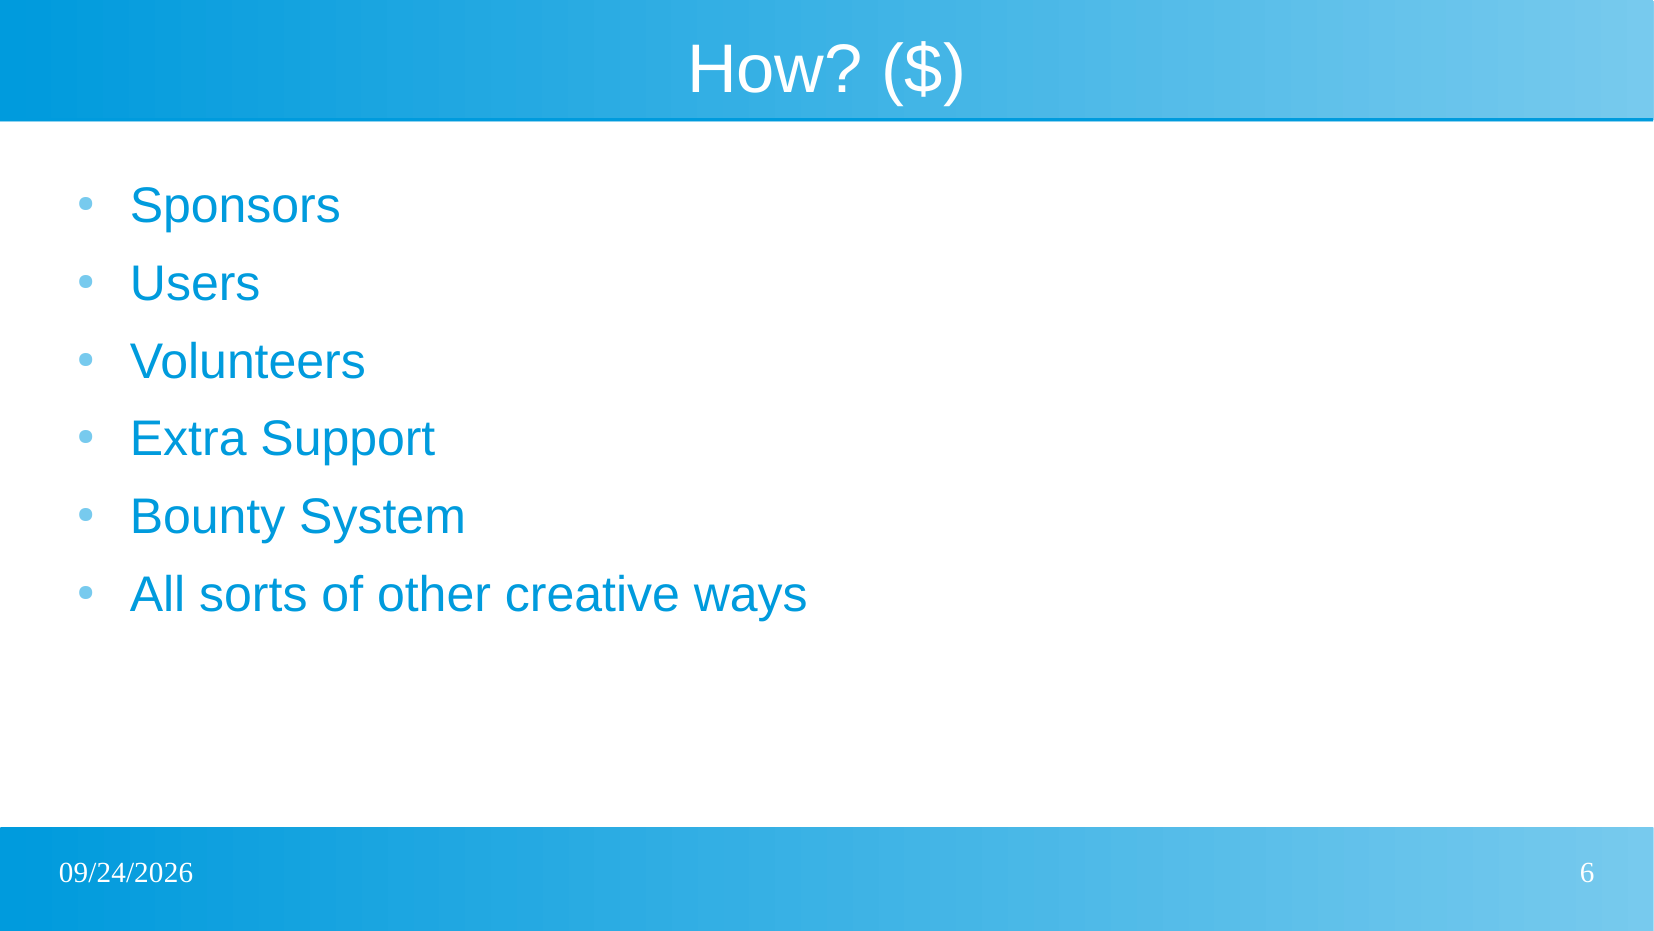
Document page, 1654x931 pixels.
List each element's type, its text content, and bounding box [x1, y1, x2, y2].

title How? ($) [59, 29, 1595, 108]
list Sponsors Users Volunteers Extra Support Bounty System All sorts of other creative ways [59, 177, 1595, 768]
